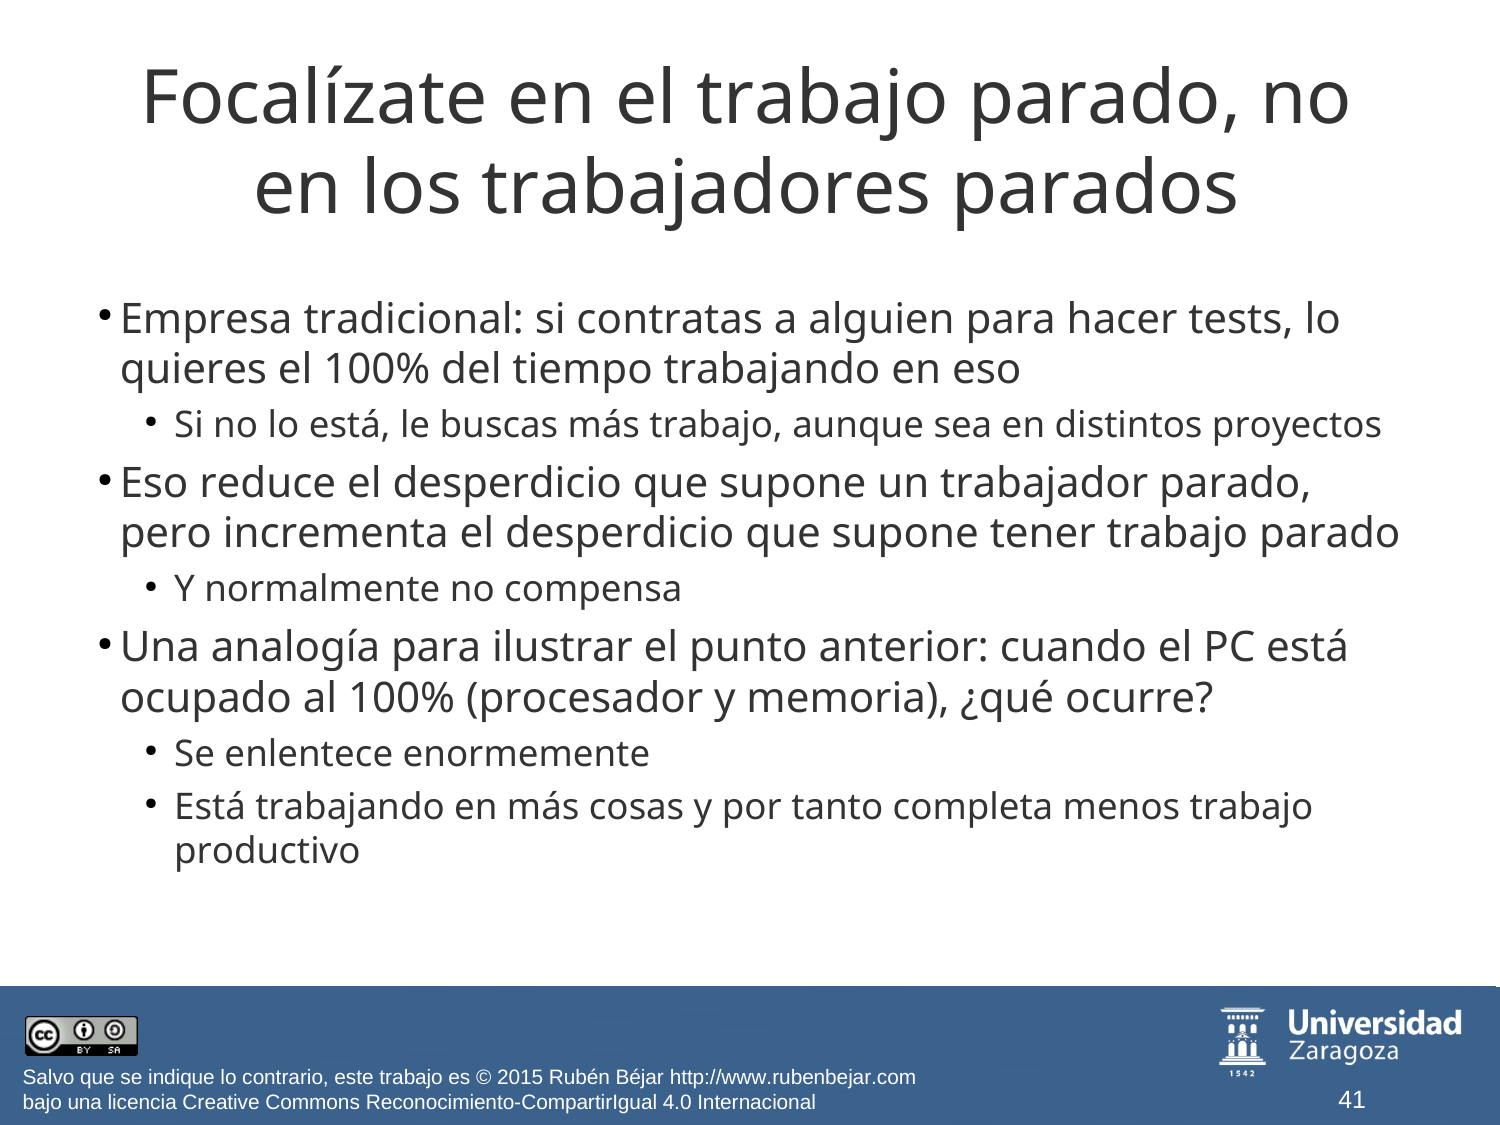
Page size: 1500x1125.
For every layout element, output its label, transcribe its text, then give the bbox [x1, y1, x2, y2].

list Empresa tradicional: si contratas a alguien para hacer tests, lo quieres el 100% del tiempo trabajando en eso Si no lo está, le buscas más trabajo, aunque sea en distintos proyectos Eso reduce el desperdicio que supone un trabajador parado, pero incrementa el desperdicio que supone tener trabajo parado Y normalmente no compensa Una analogía para ilustrar el punto anterior: cuando el PC está ocupado al 100% (procesador y memoria), ¿qué ocurre? Se enlentece enormemente Está trabajando en más cosas y por tanto completa menos trabajo productivo [82, 283, 1418, 957]
title Focalízate en el trabajo parado, no en los trabajadores parados [74, 20, 1420, 257]
picture [0, 986, 1500, 1125]
